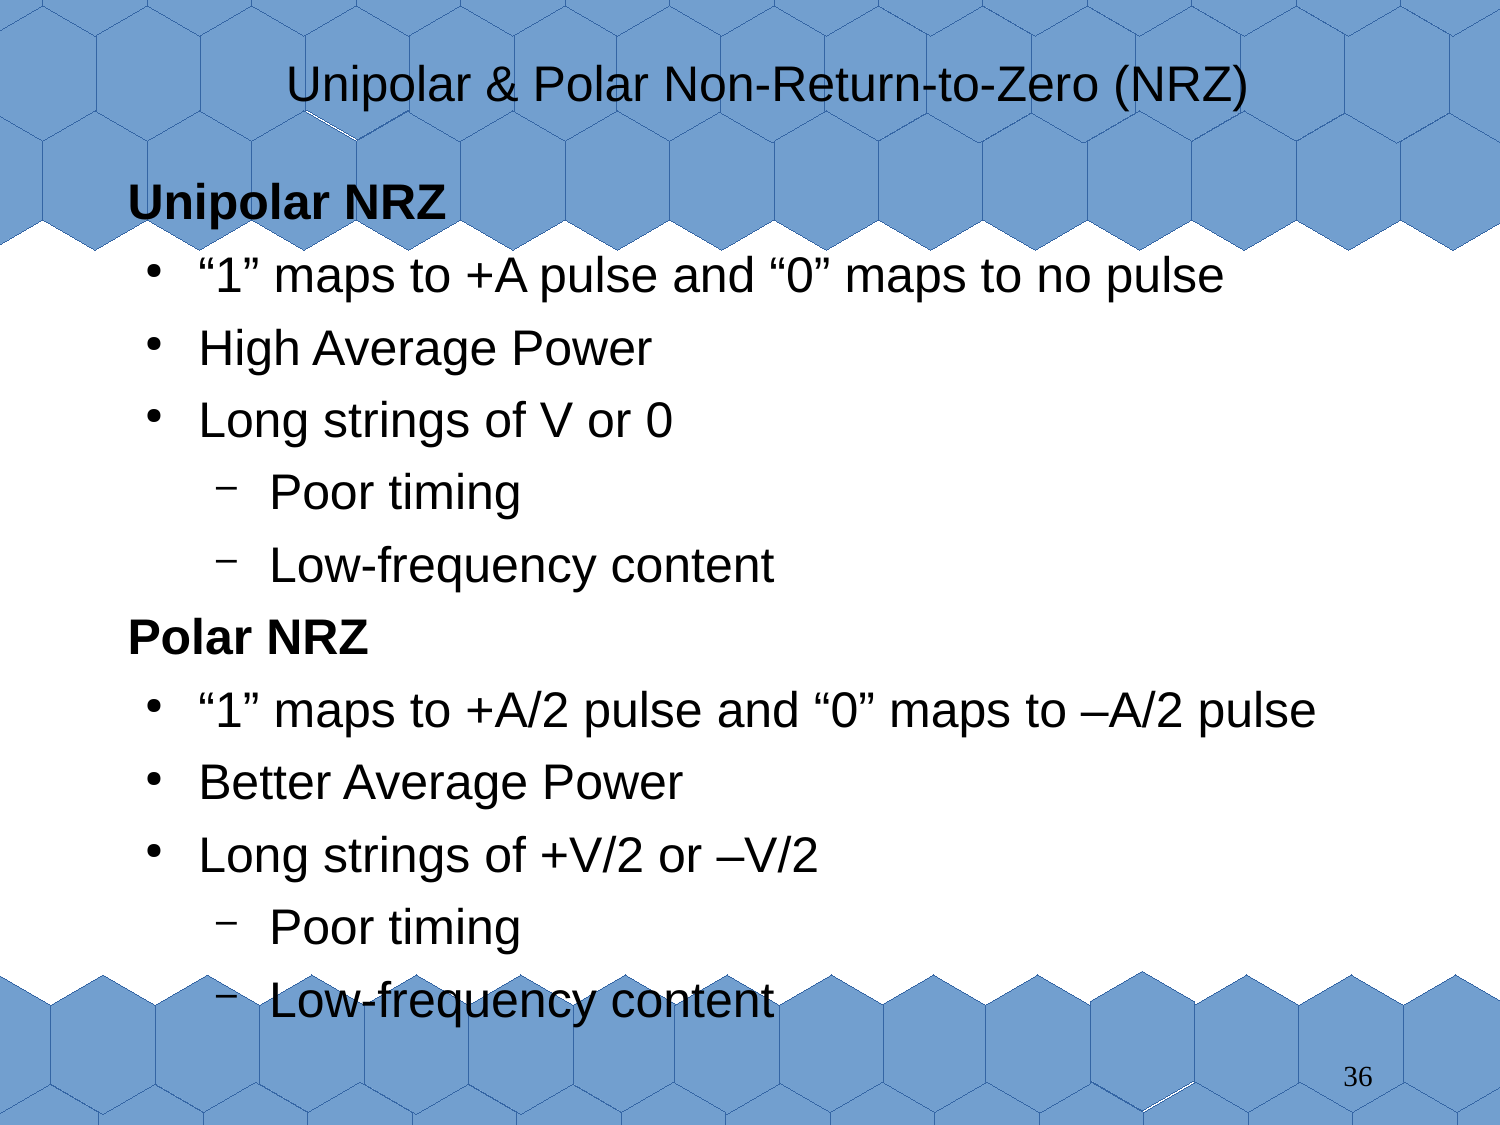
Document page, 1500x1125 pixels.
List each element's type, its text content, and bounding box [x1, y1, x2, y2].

title Unipolar & Polar Non-Return-to-Zero (NRZ) [112, 0, 1388, 162]
list Unipolar NRZ “1” maps to +A pulse and “0” maps to no pulse High Average Power Long strings of V or 0 Poor timing Low-frequency content Polar NRZ “1” maps to +A/2 pulse and “0” maps to –A/2 pulse Better Average Power Long strings of +V/2 or –V/2 Poor timing Low-frequency content [112, 162, 1388, 1125]
text_box <number> [1074, 1050, 1388, 1125]
